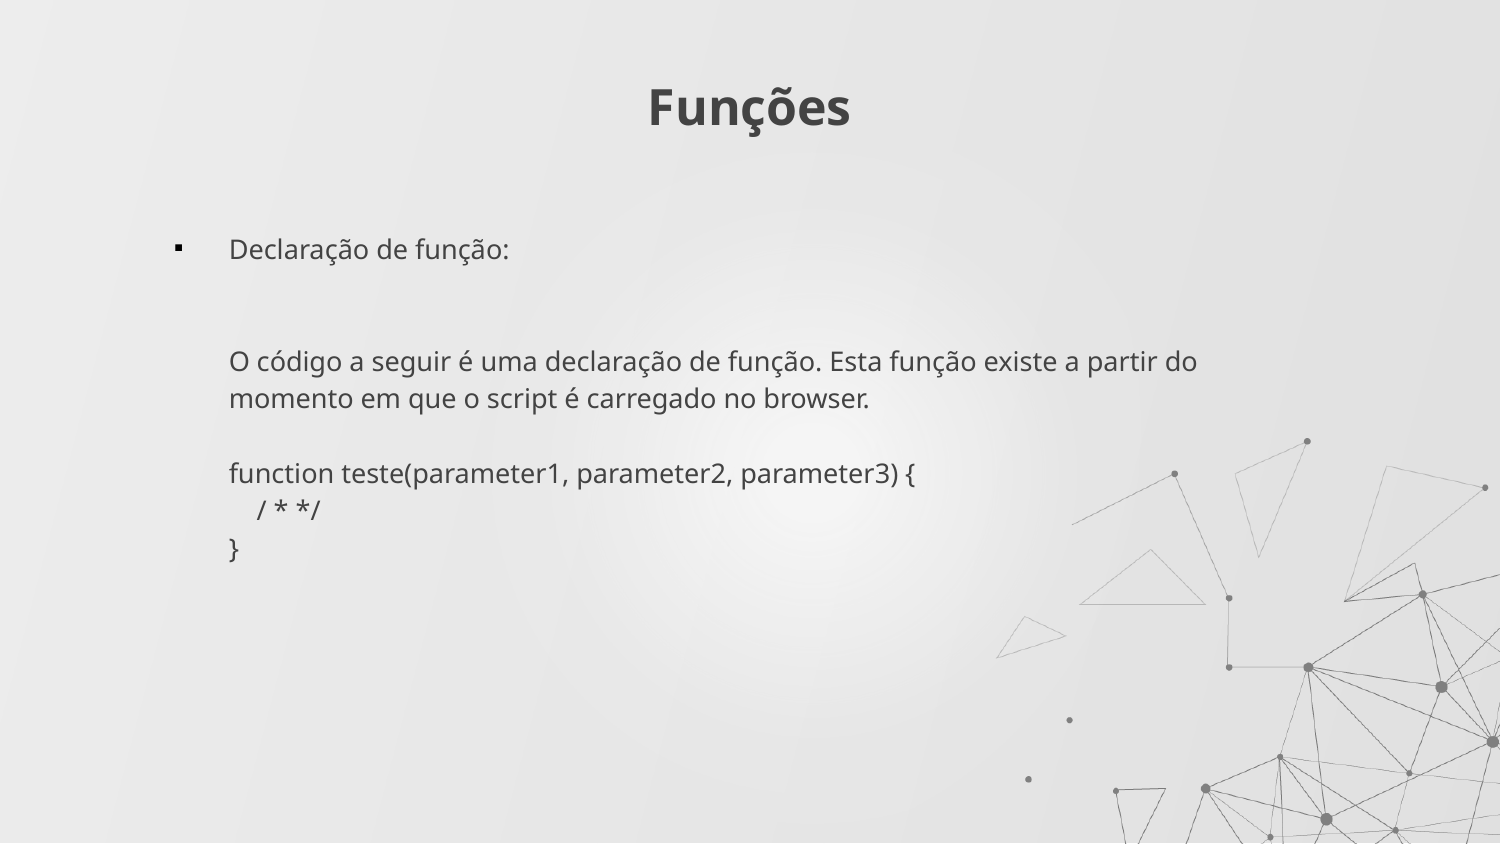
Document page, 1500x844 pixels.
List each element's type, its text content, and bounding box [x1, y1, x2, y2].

picture [0, 0, 1500, 844]
list Declaração de função: O código a seguir é uma declaração de função. Esta função existe a partir do momento em que o script é carregado no browser. function teste(parameter1, parameter2, parameter3) { / * */ } [142, 216, 1278, 455]
title Funções [60, 60, 1441, 216]
